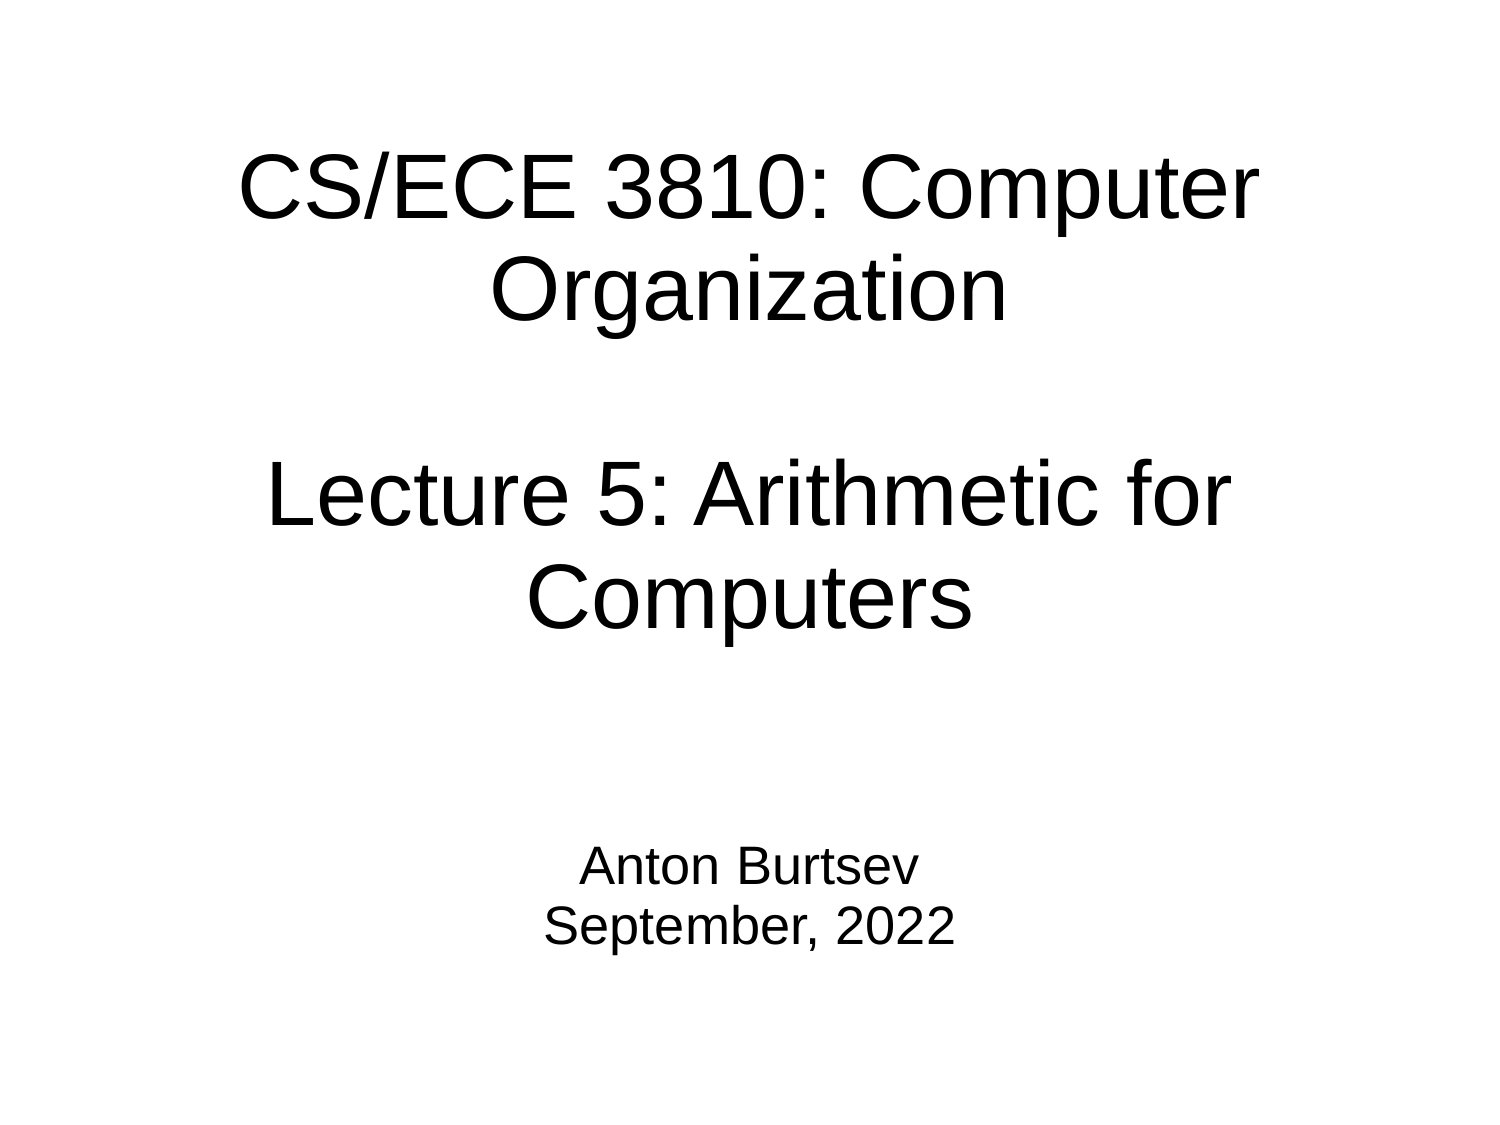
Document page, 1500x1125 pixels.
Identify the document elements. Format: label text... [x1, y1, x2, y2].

title CS/ECE 3810: Computer Organization Lecture 5: Arithmetic for Computers [75, 102, 1425, 578]
subtitle Anton Burtsev September, 2022 [75, 578, 1425, 1006]
